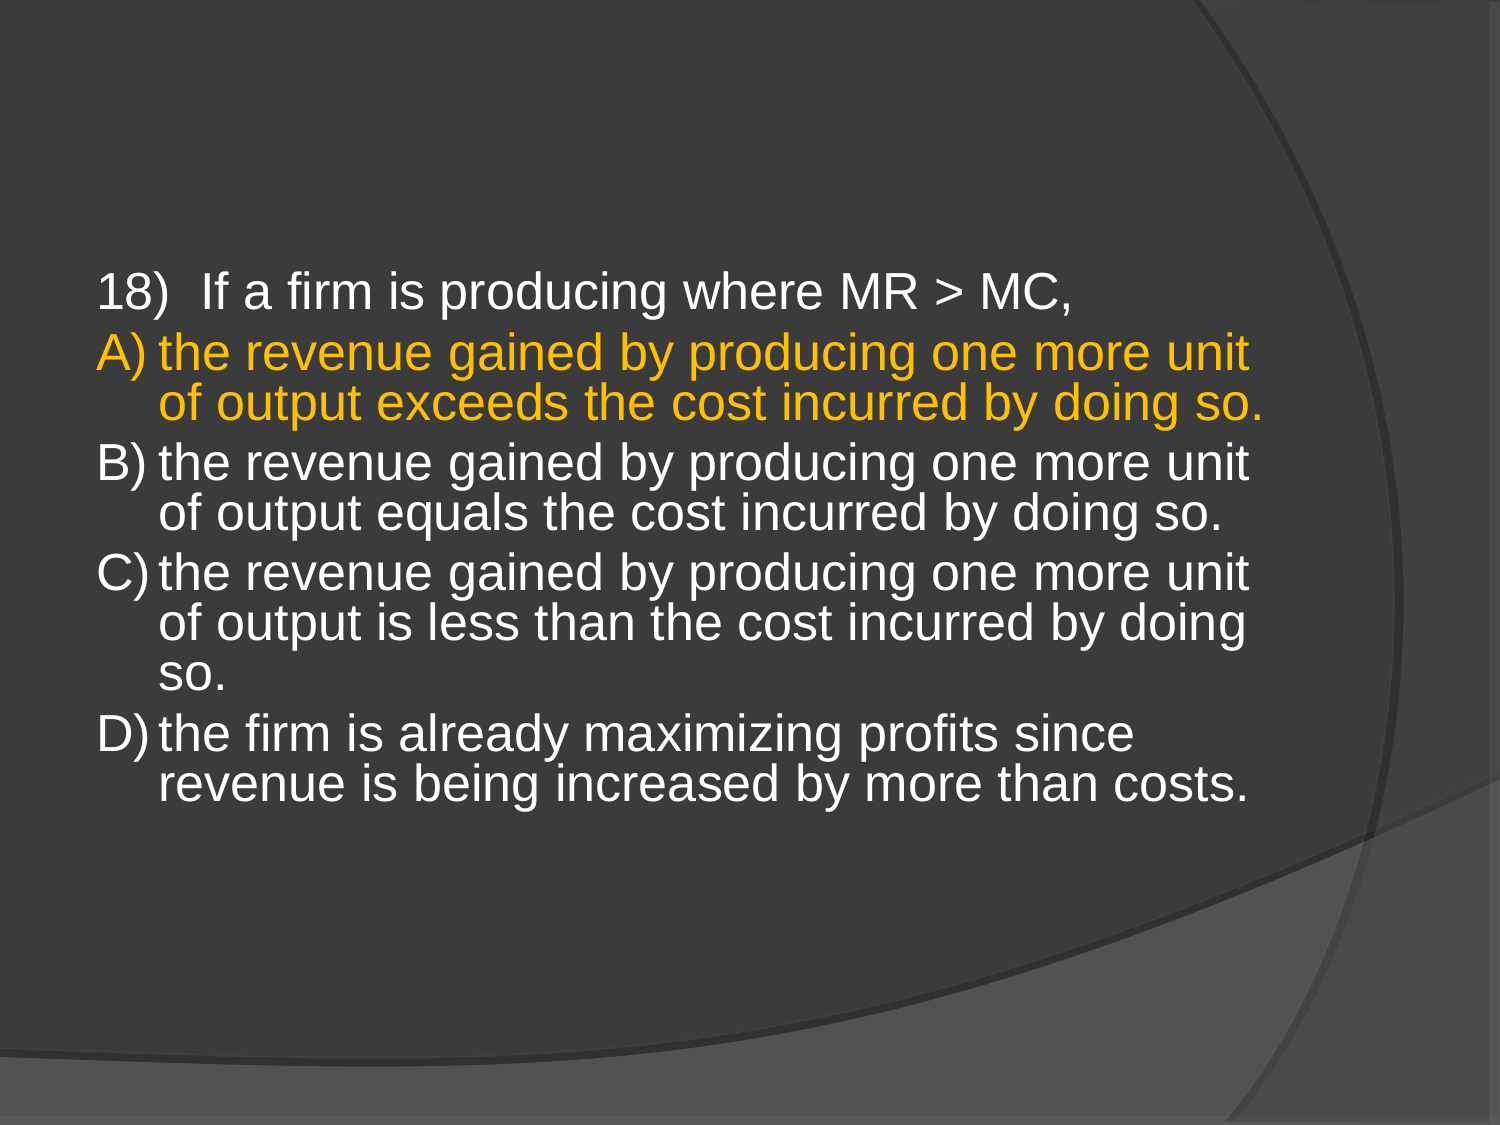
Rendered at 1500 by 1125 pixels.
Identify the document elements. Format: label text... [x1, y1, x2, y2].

list 18) If a firm is producing where MR > MC, A) the revenue gained by producing one more unit of output exceeds the cost incurred by doing so. B) the revenue gained by producing one more unit of output equals the cost incurred by doing so. C) the revenue gained by producing one more unit of output is less than the cost incurred by doing so. D) the firm is already maximizing profits since revenue is being increased by more than costs. [75, 262, 1300, 1005]
